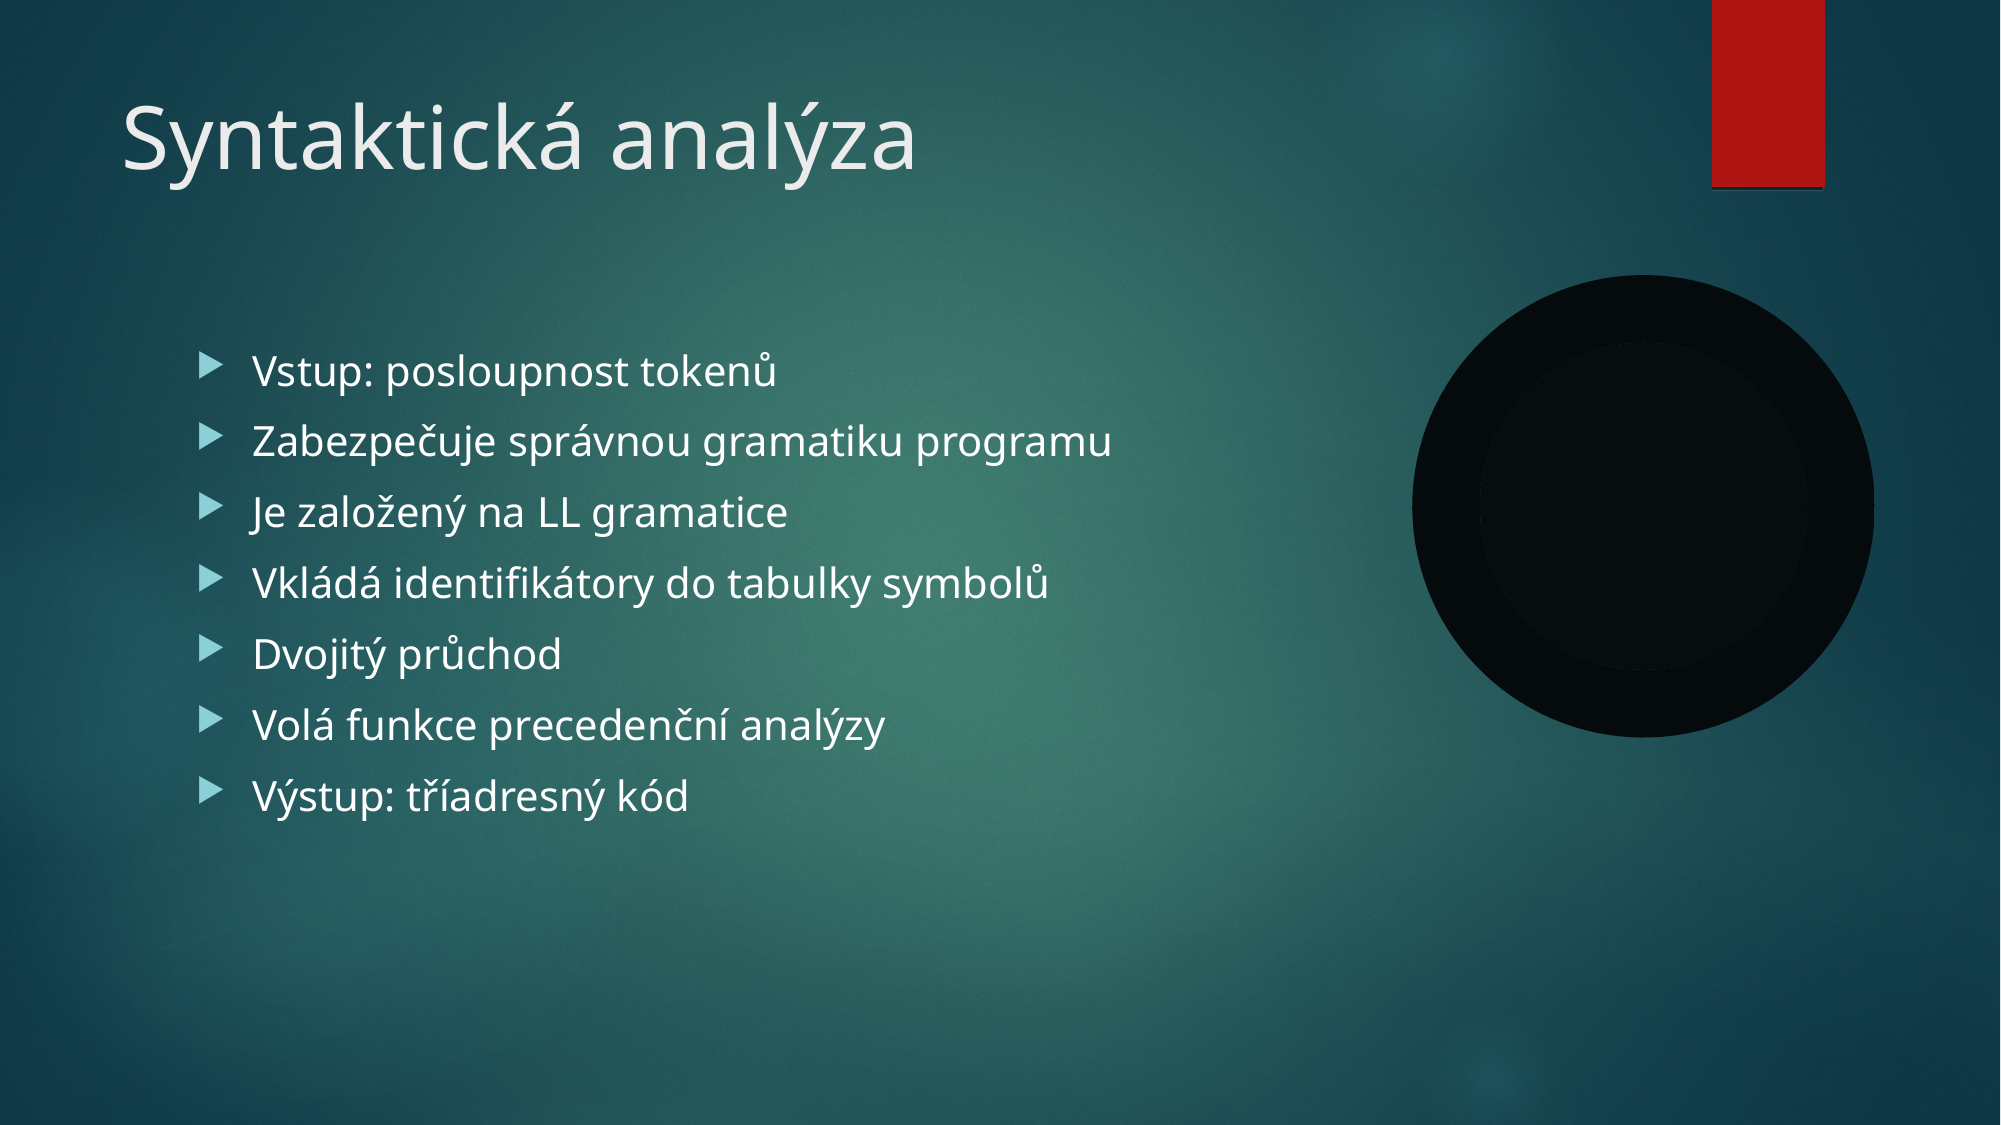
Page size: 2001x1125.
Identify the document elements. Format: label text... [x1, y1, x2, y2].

list Vstup: posloupnost tokenů Zabezpečuje správnou gramatiku programu Je založený na LL gramatice Vkládá identifikátory do tabulky symbolů Dvojitý průchod Volá funkce precedenční analýzy Výstup: tříadresný kód [181, 336, 1649, 1026]
title Syntaktická analýza [106, 74, 1649, 305]
